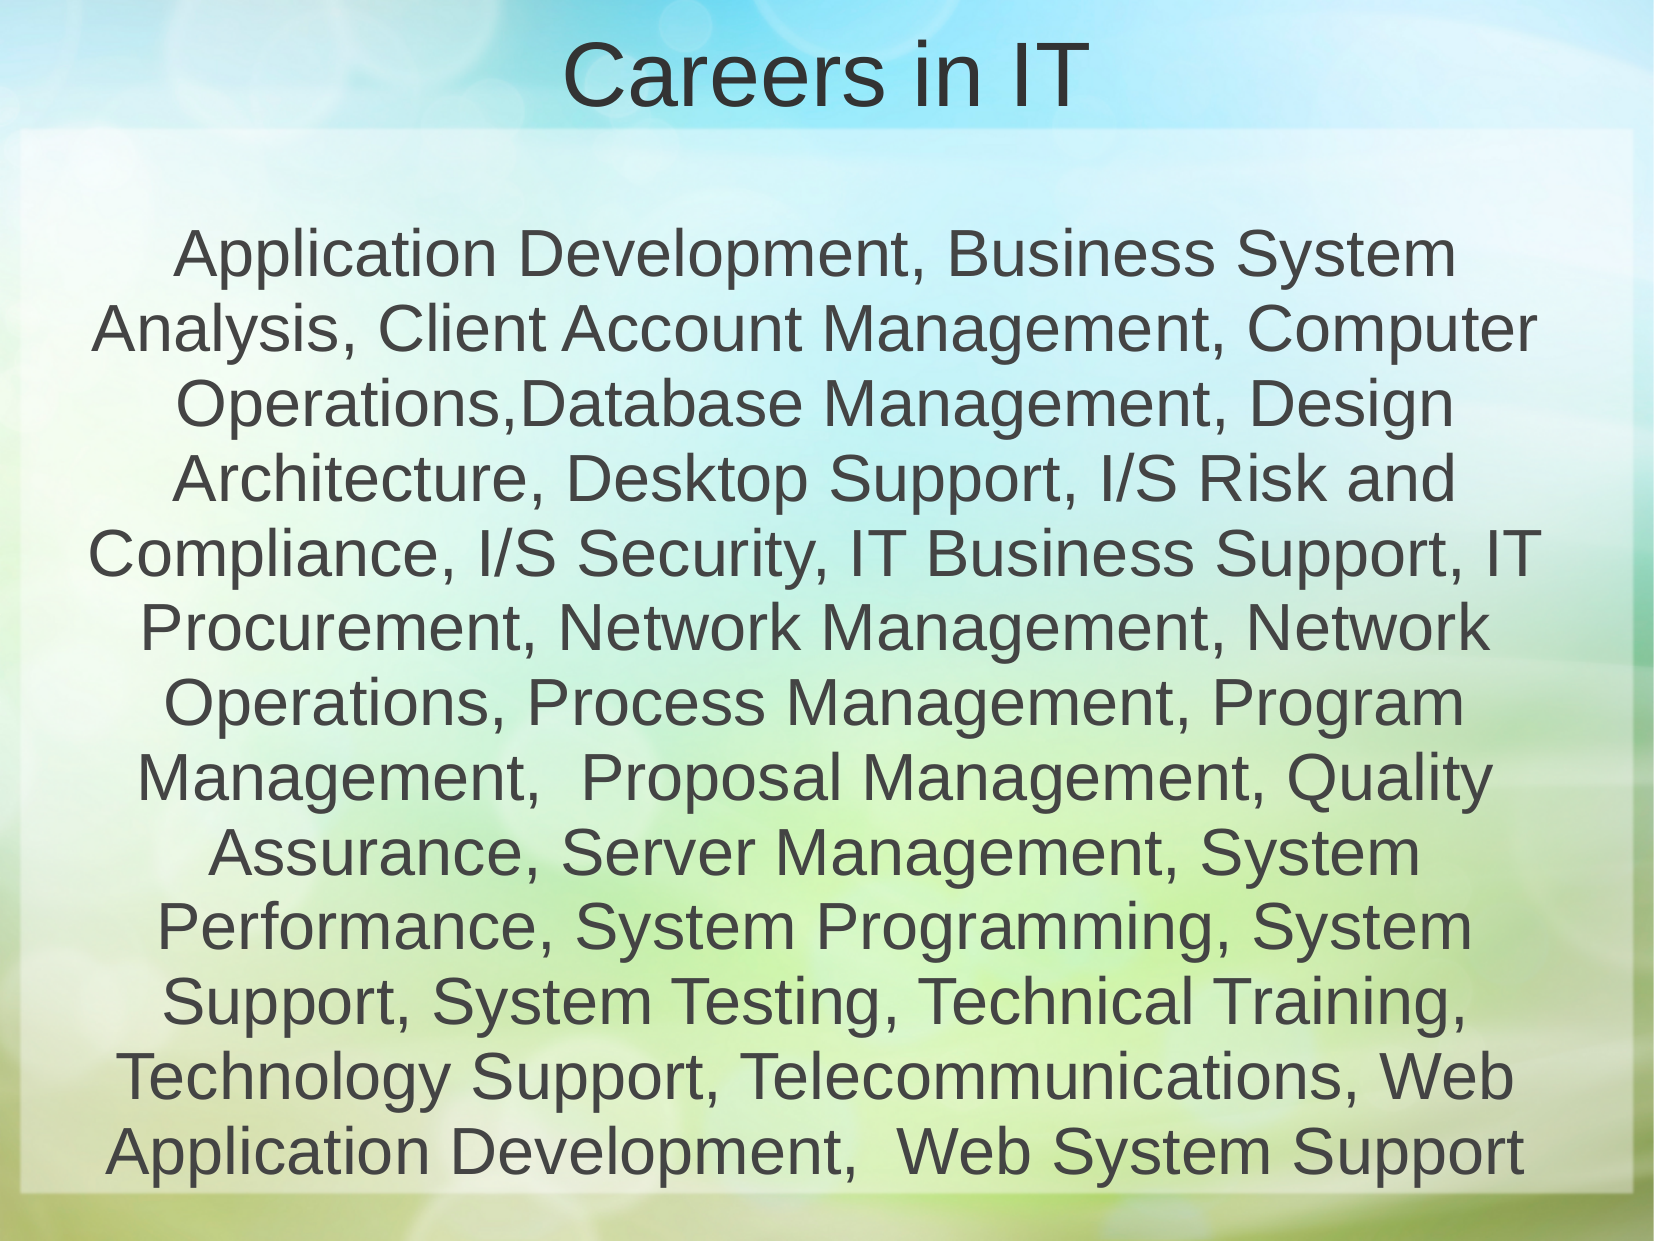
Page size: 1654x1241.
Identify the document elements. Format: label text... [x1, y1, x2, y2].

title Careers in IT [82, 0, 1571, 151]
subtitle Application Development, Business System Analysis, Client Account Management, Computer Operations,Database Management, Design Architecture, Desktop Support, I/S Risk and Compliance, I/S Security, IT Business Support, IT Procurement, Network Management, Network Operations, Process Management, Program Management, Proposal Management, Quality Assurance, Server Management, System Performance, System Programming, System Support, System Testing, Technical Training, Technology Support, Telecommunications, Web Application Development, Web System Support [71, 216, 1560, 1189]
picture [0, 0, 1654, 1241]
